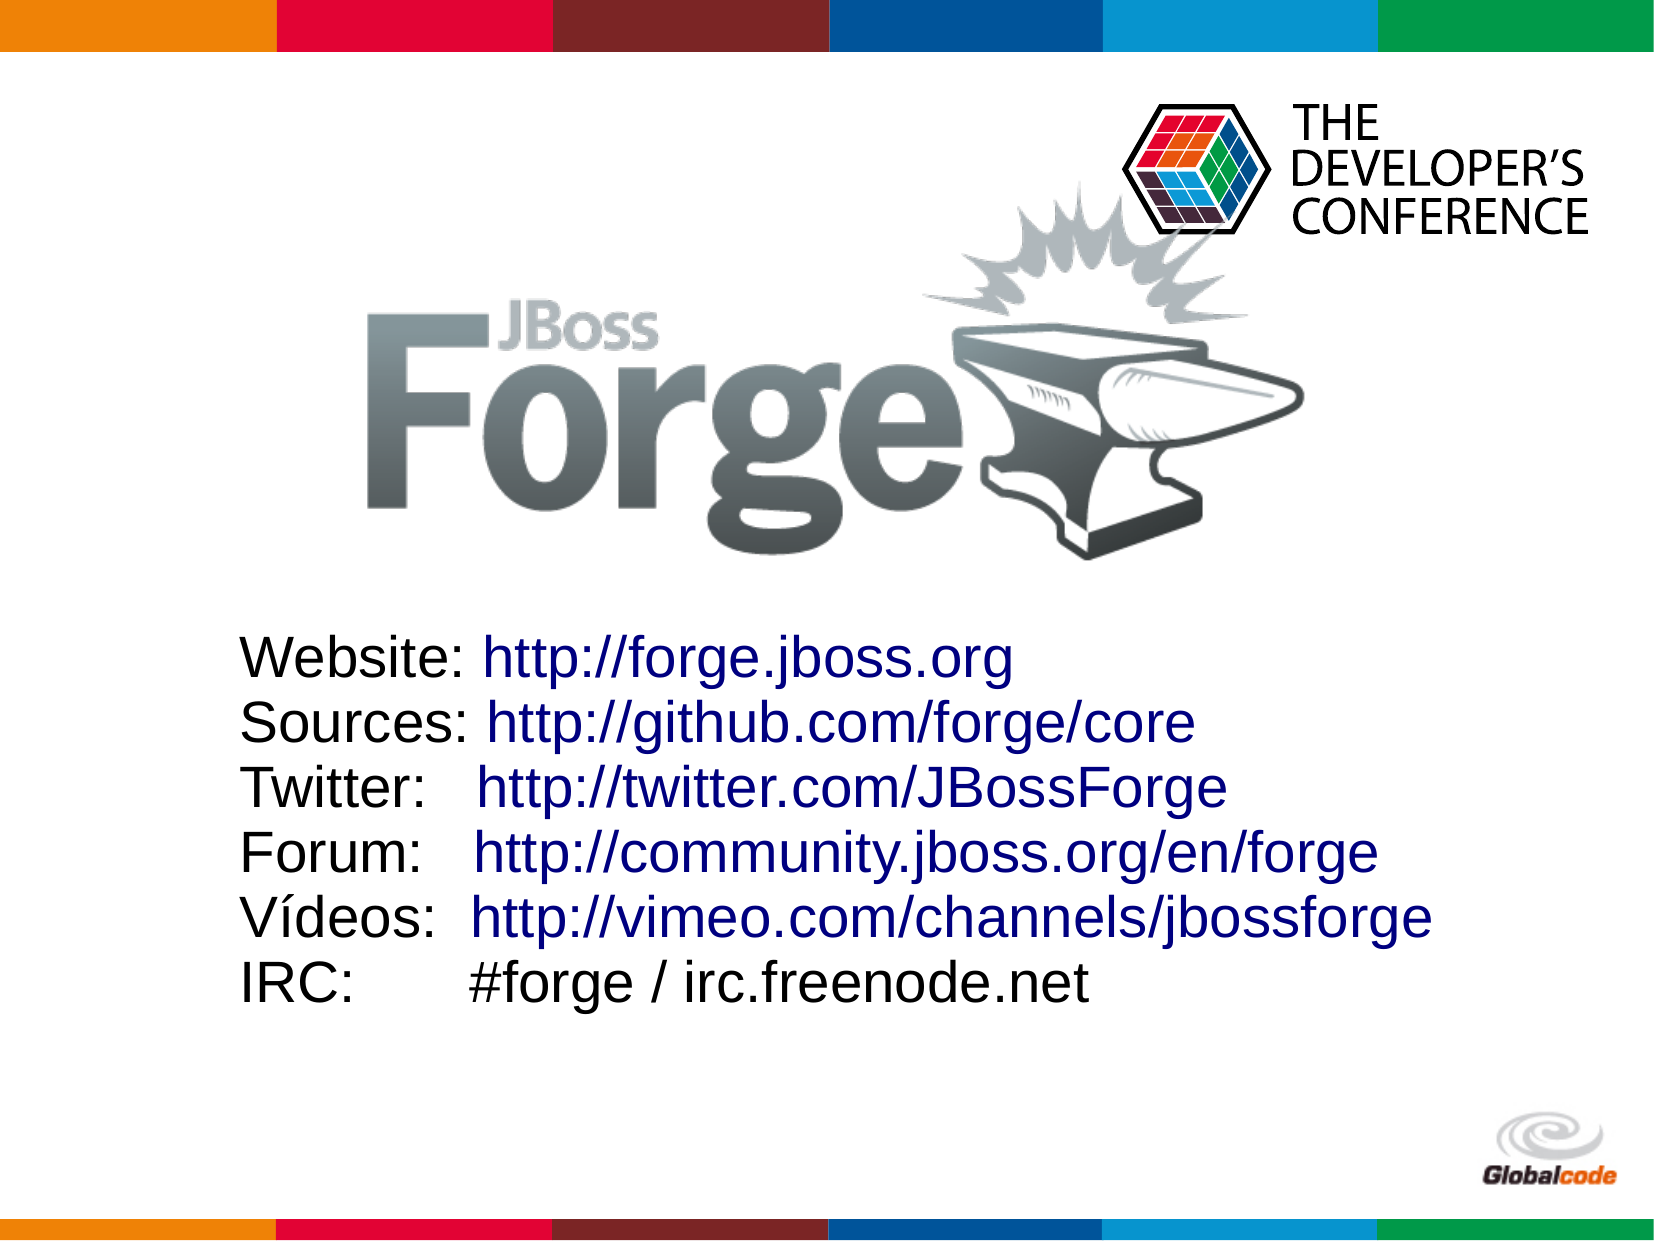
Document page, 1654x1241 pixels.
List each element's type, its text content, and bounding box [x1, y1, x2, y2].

picture [1464, 1062, 1638, 1219]
picture [367, 180, 1306, 562]
text_box Website: http://forge.jboss.org Sources: http://github.com/forge/core Twitter: http://twitter.com/JBossForge Forum: http://community.jboss.org/en/forge Vídeos: http://vimeo.com/channels/jbossforge IRC: #forge / irc.freenode.net [225, 617, 1450, 1088]
